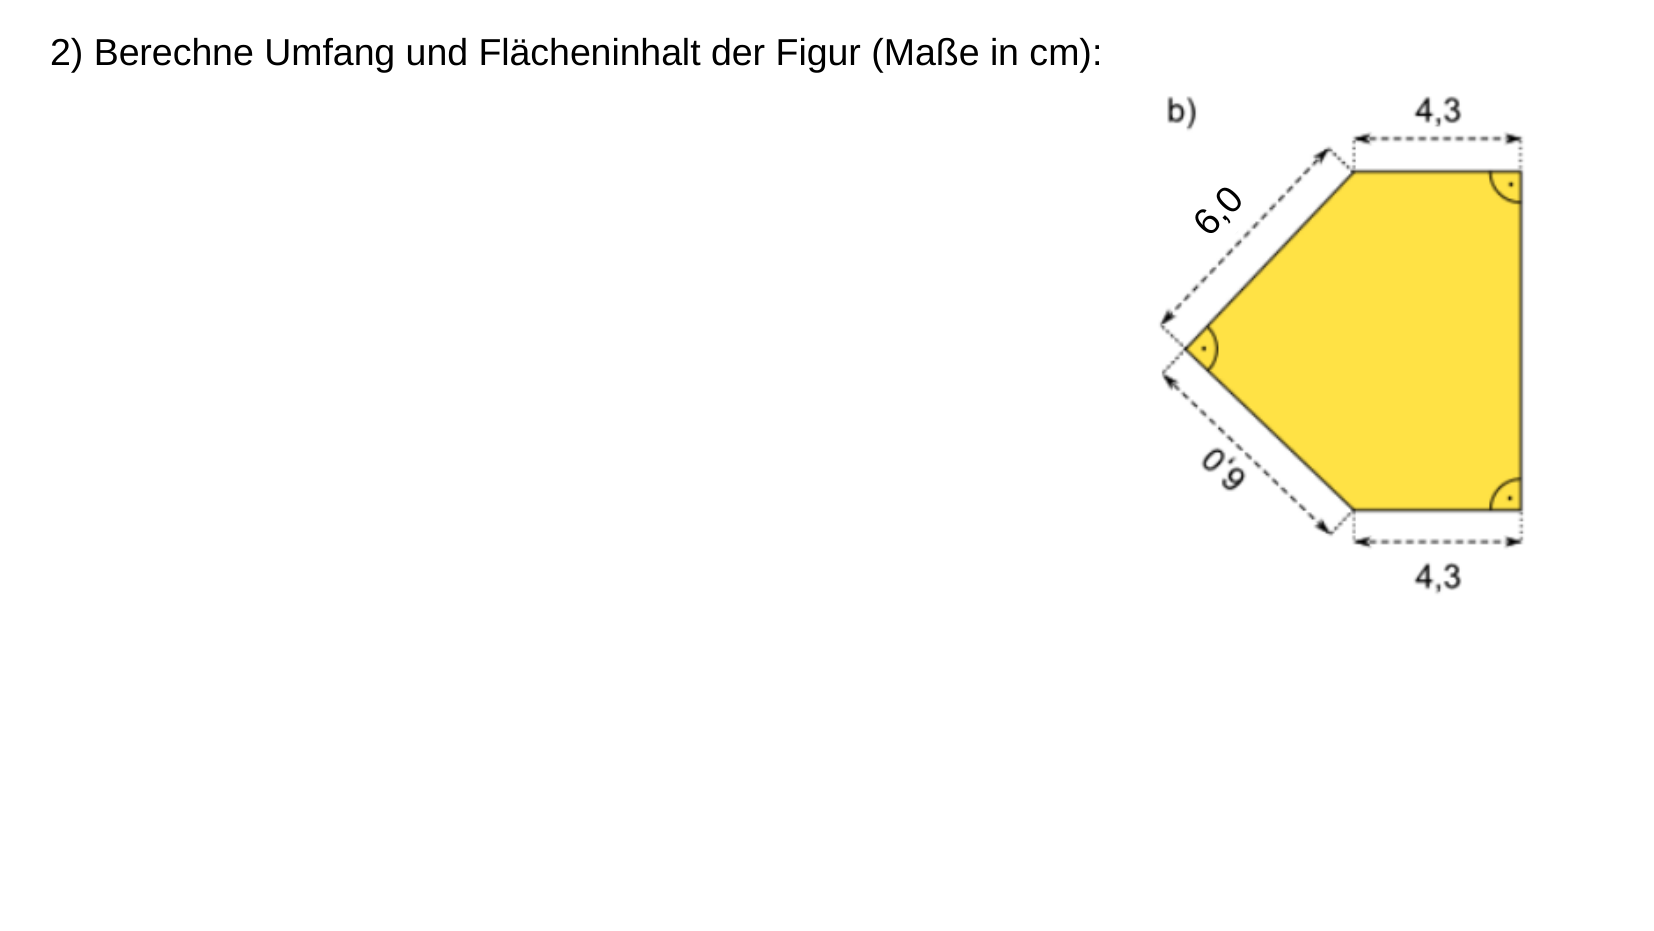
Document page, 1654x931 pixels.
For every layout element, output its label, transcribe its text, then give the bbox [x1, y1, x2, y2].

picture [1122, 81, 1583, 603]
text_box 6,0 [1169, 143, 1284, 260]
text_box 2) Berechne Umfang und Flächeninhalt der Figur (Maße in cm): [35, 23, 1489, 123]
